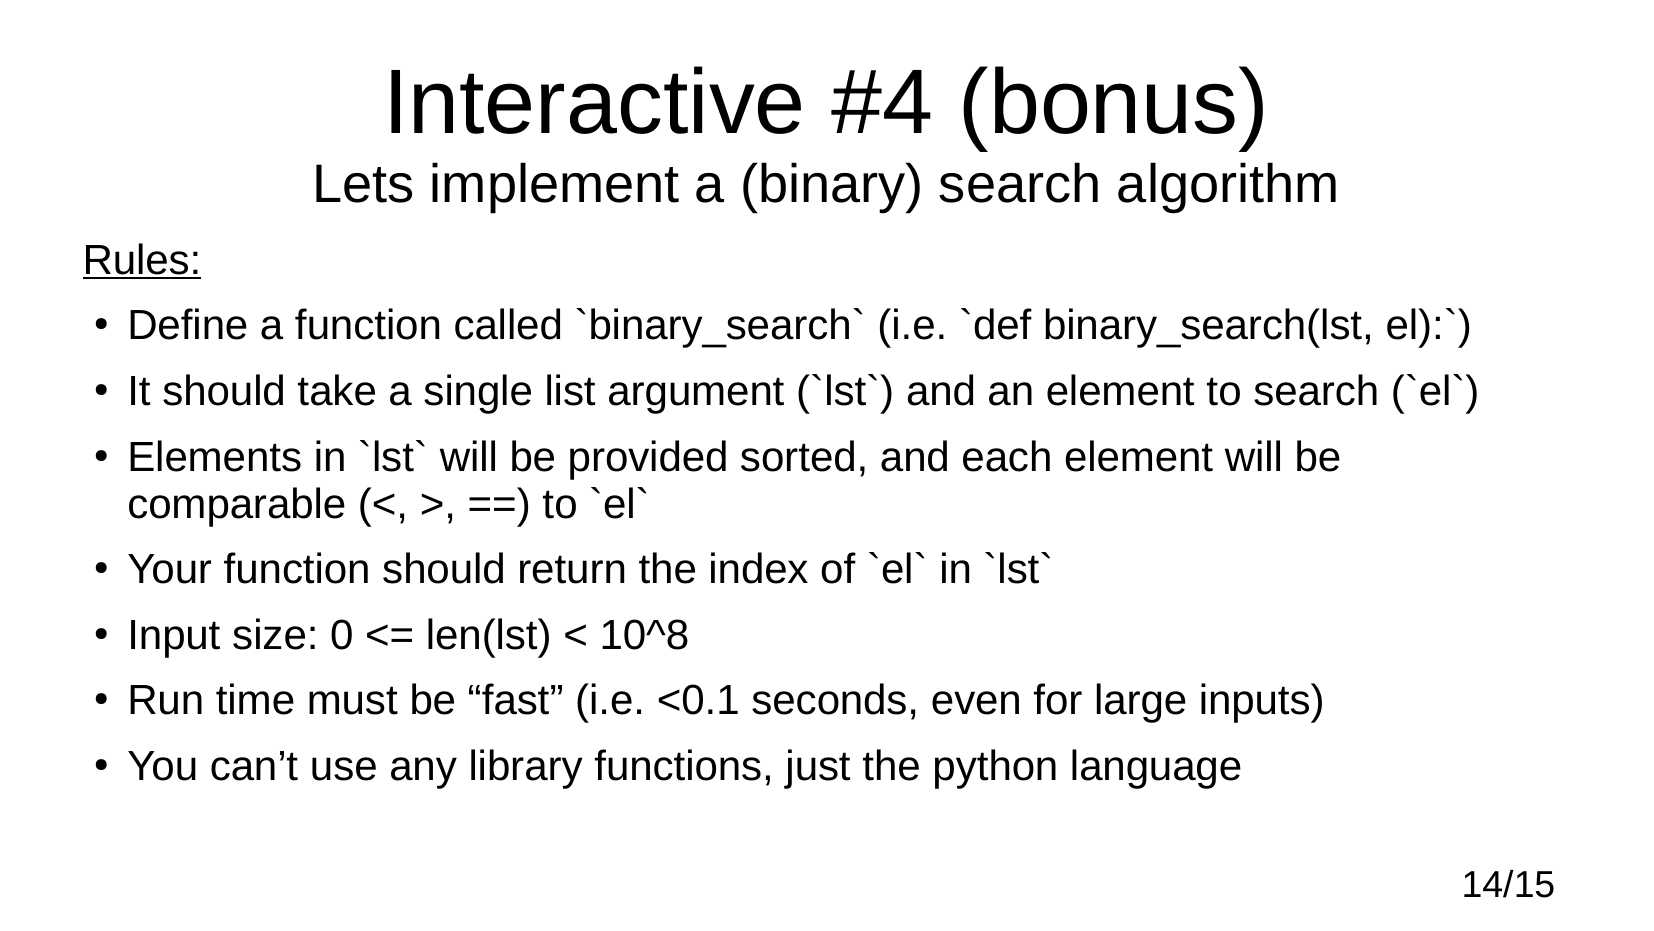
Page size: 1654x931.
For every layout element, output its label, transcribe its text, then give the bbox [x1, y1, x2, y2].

list Rules: Define a function called `binary_search` (i.e. `def binary_search(lst, el):`) It should take a single list argument (`lst`) and an element to search (`el`) Elements in `lst` will be provided sorted, and each element will be comparable (<, >, ==) to `el` Your function should return the index of `el` in `lst` Input size: 0 <= len(lst) < 10^8 Run time must be “fast” (i.e. <0.1 seconds, even for large inputs) You can’t use any library functions, just the python language [82, 236, 1571, 798]
title Interactive #4 (bonus) Lets implement a (binary) search algorithm [82, 50, 1571, 214]
text_box <number>/15 [1446, 856, 1625, 931]
